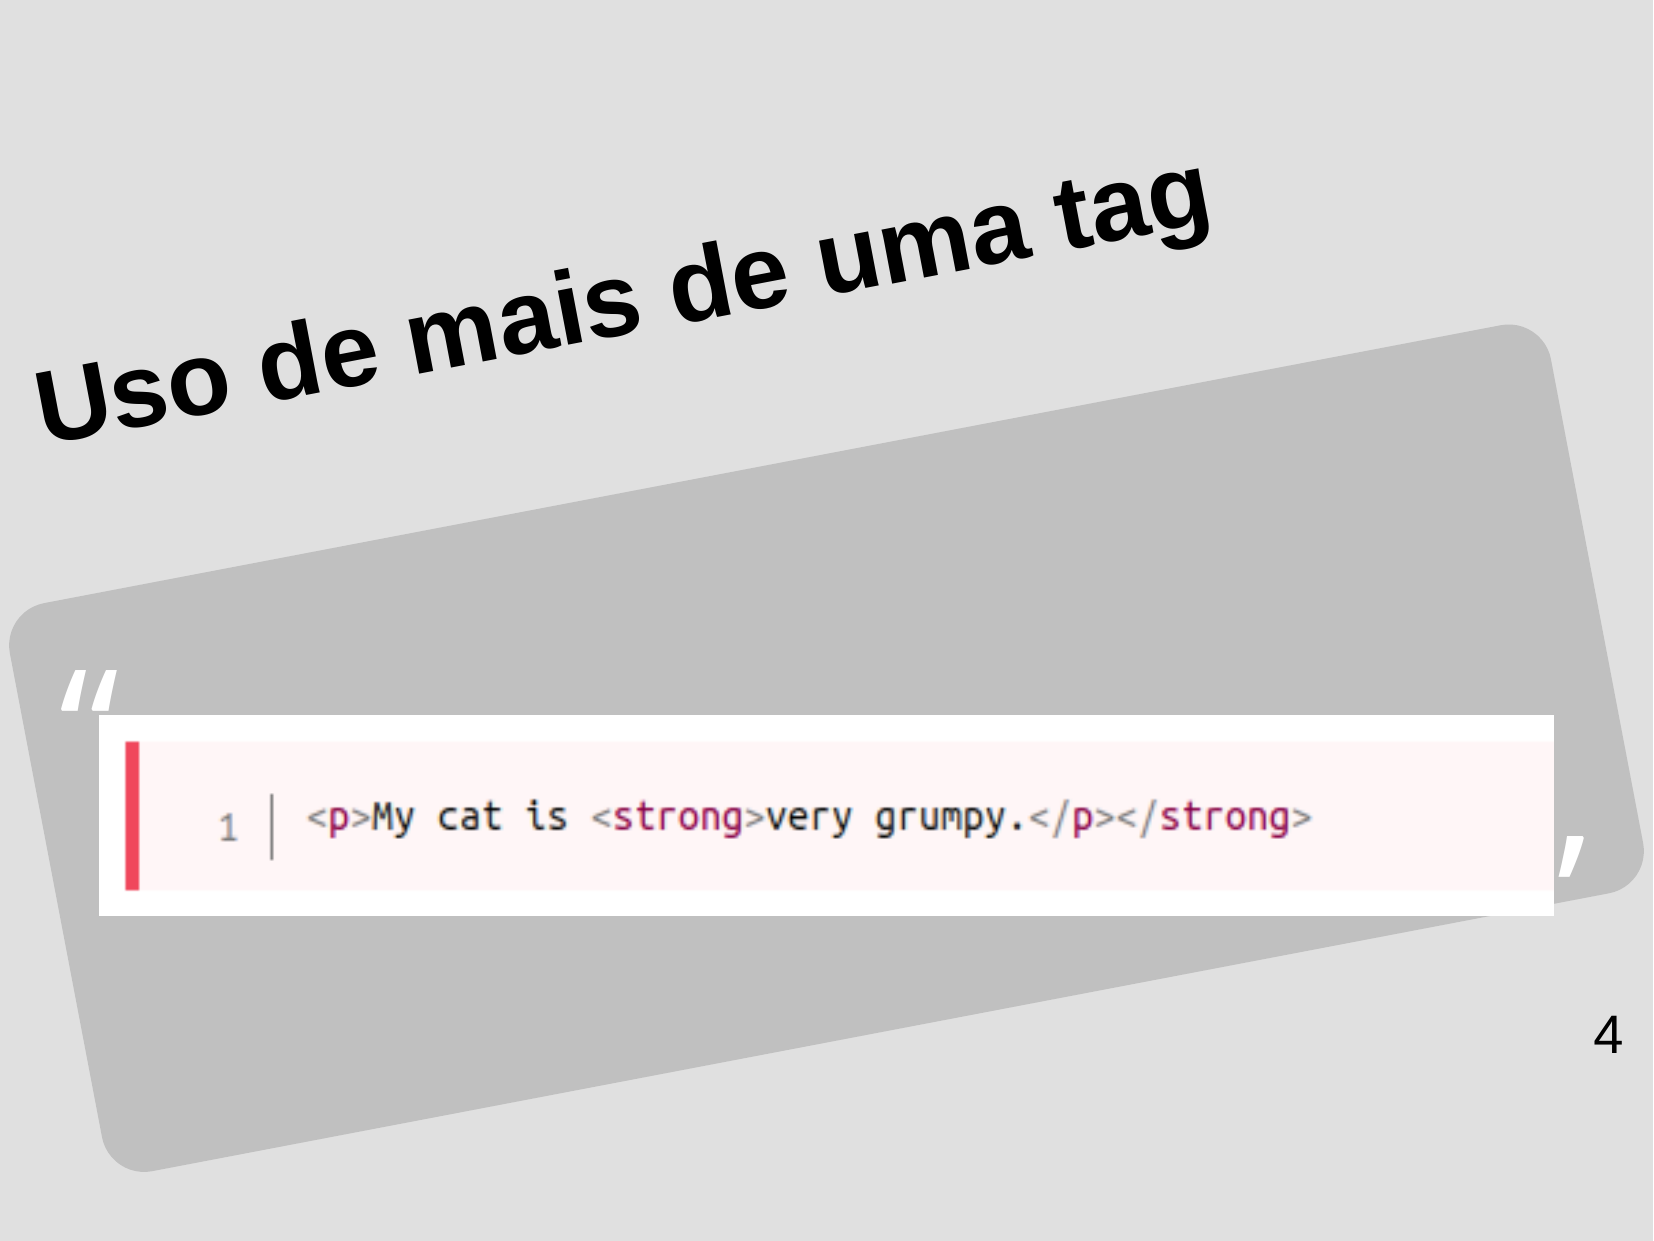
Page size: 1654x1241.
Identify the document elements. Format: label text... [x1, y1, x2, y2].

picture [99, 715, 1554, 916]
title Uso de mais de uma tag [16, 29, 1518, 512]
